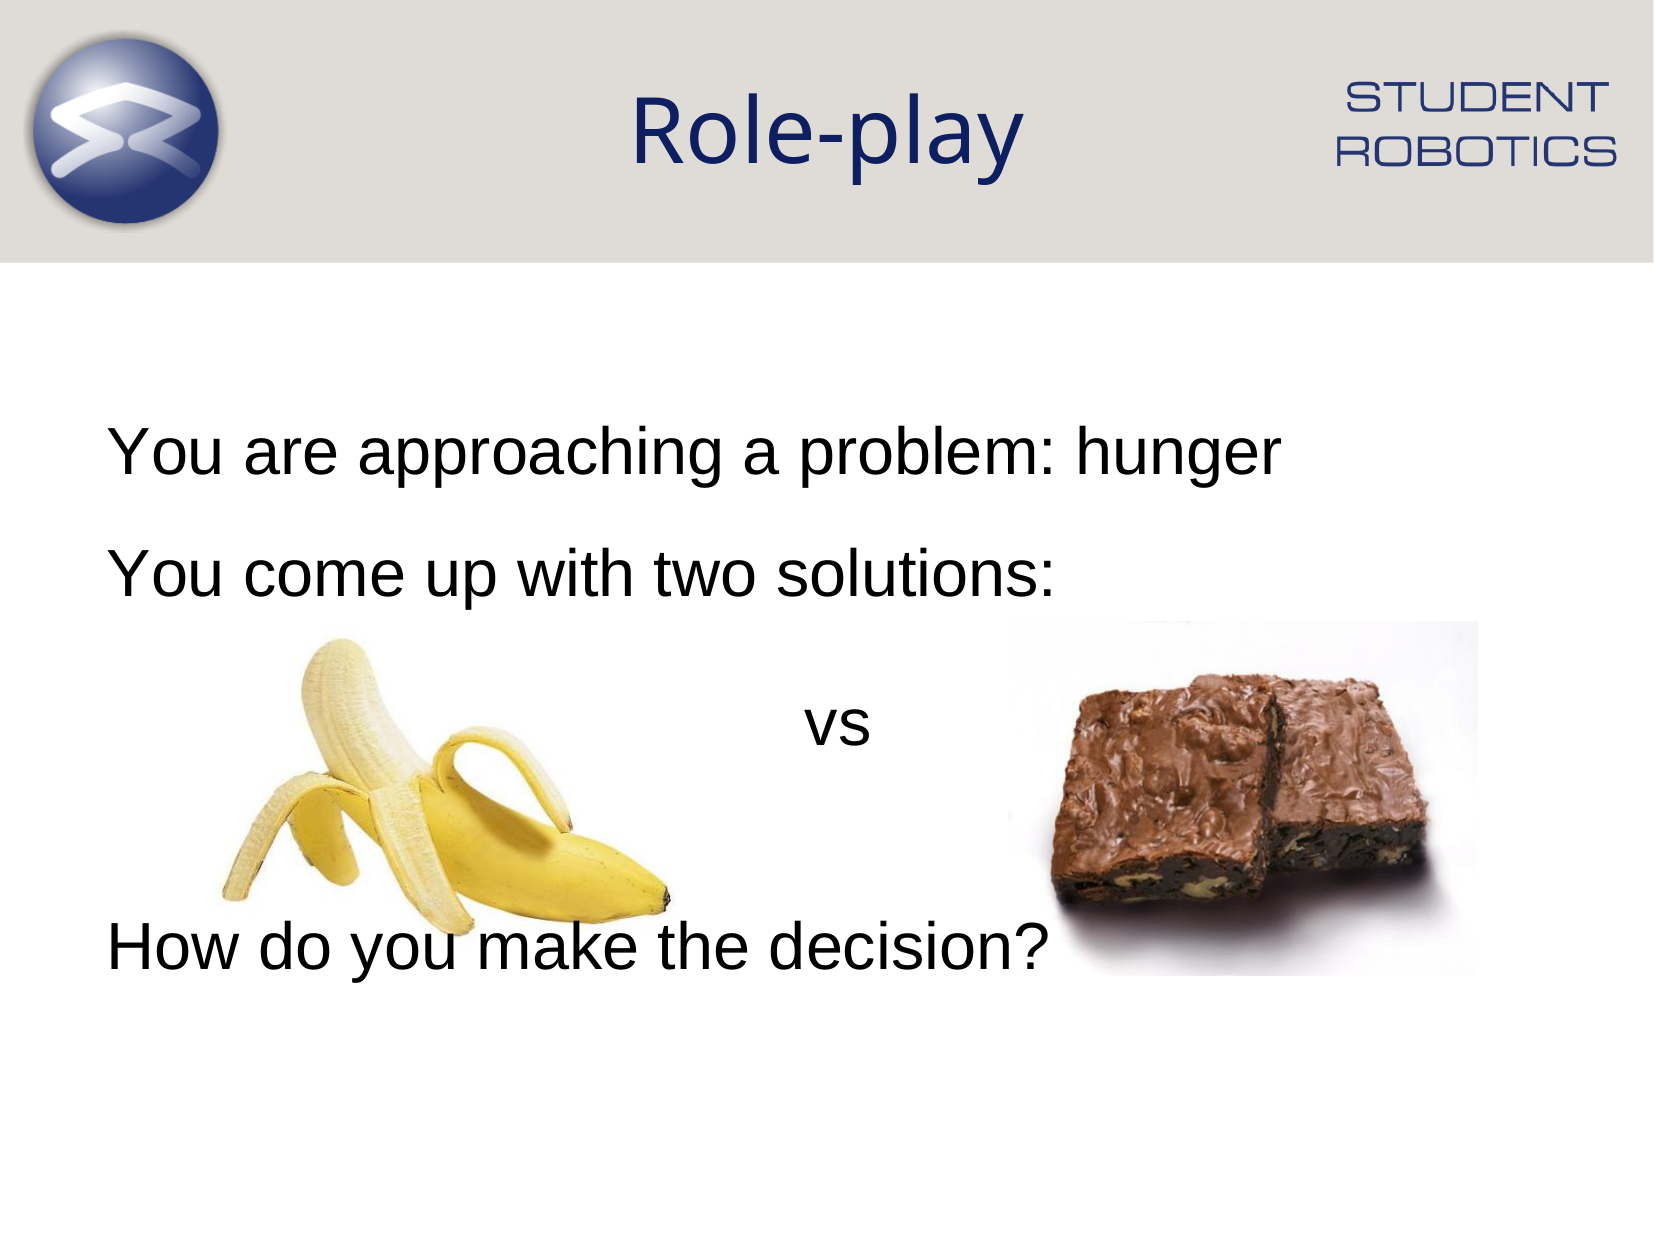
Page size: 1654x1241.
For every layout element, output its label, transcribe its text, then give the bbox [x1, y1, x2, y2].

picture [9, 19, 82, 245]
subtitle You are approaching a problem: hunger You come up with two solutions: vs How do you make the decision? [82, 290, 1571, 1109]
title Role-play [82, 0, 1571, 257]
picture [1571, 68, 1633, 174]
